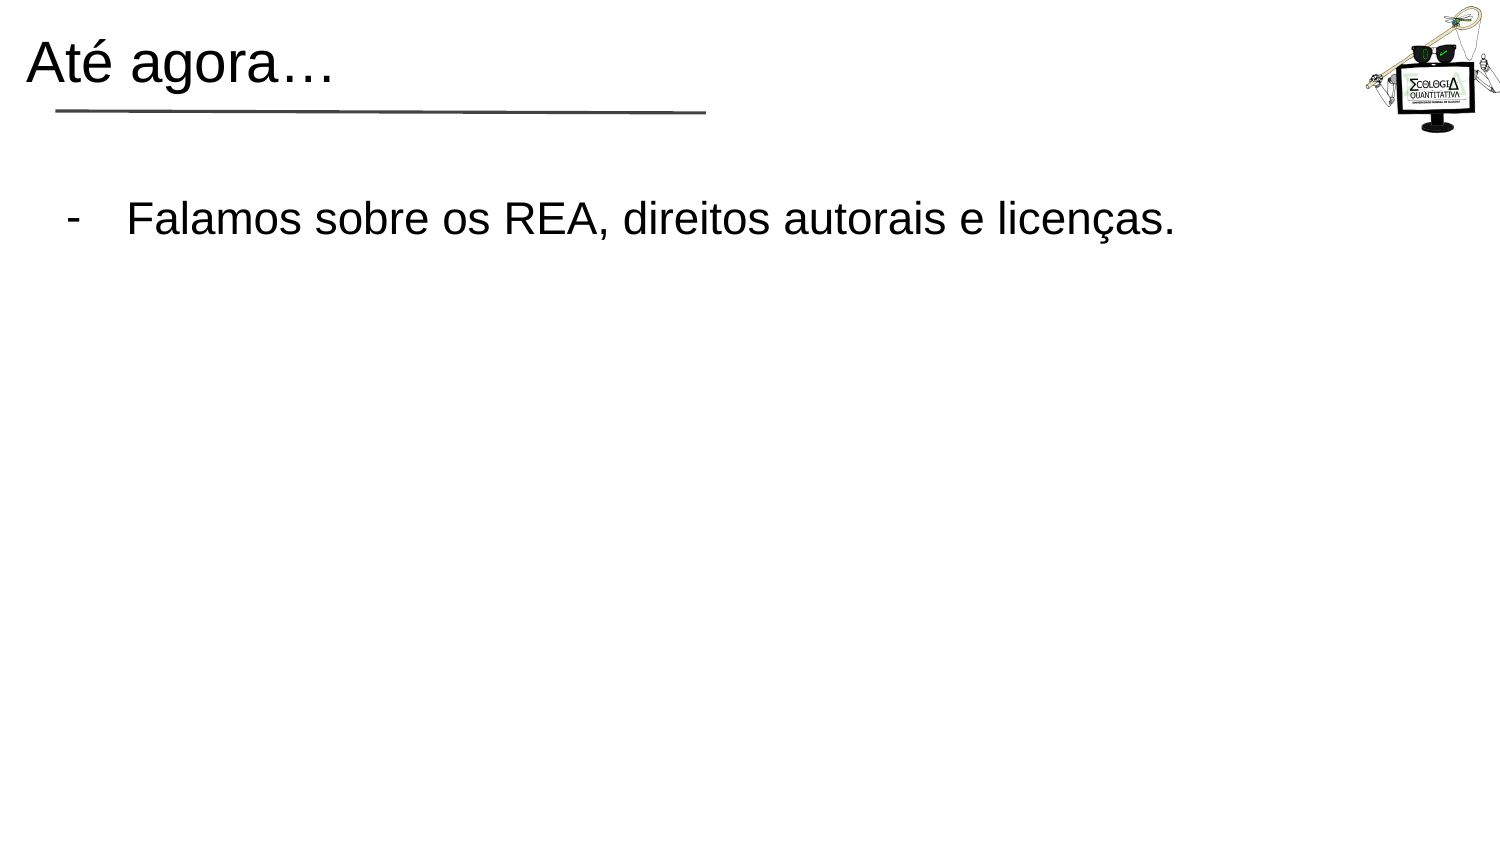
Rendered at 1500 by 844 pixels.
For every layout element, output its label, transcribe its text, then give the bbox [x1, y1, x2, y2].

text_box Até agora… [11, 9, 1210, 117]
picture [1365, 3, 1500, 135]
text_box Falamos sobre os REA, direitos autorais e licenças. [36, 146, 1412, 801]
